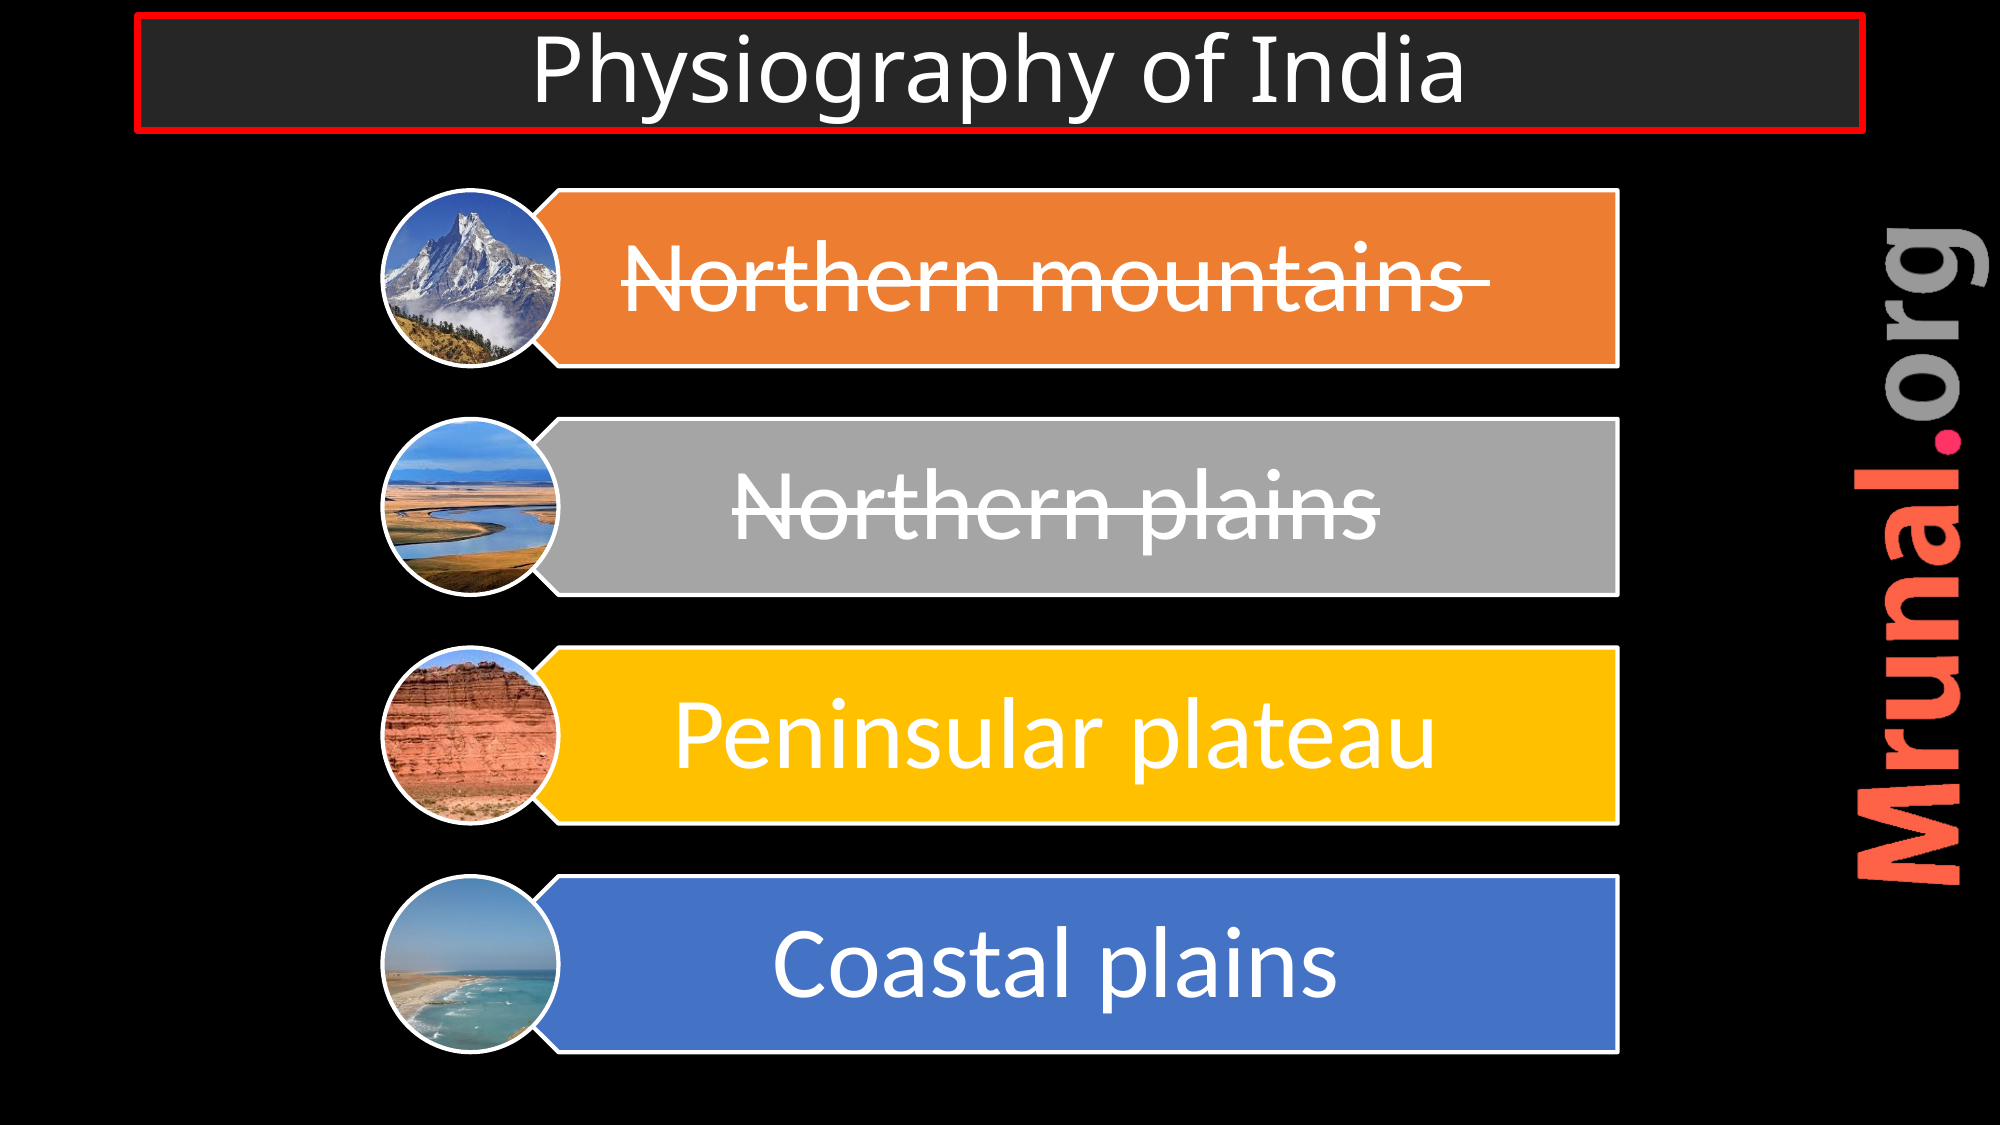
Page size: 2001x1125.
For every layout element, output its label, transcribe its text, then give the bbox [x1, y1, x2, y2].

text_box [382, 647, 559, 824]
title Physiography of India [137, 15, 1863, 131]
text_box Coastal plains [533, 876, 1618, 1053]
text_box [382, 876, 559, 1053]
text_box [382, 418, 559, 595]
text_box Northern plains [533, 418, 1618, 595]
text_box [382, 190, 559, 367]
text_box Peninsular plateau [533, 647, 1618, 824]
picture [1832, 224, 2000, 894]
text_box Northern mountains [533, 190, 1618, 367]
